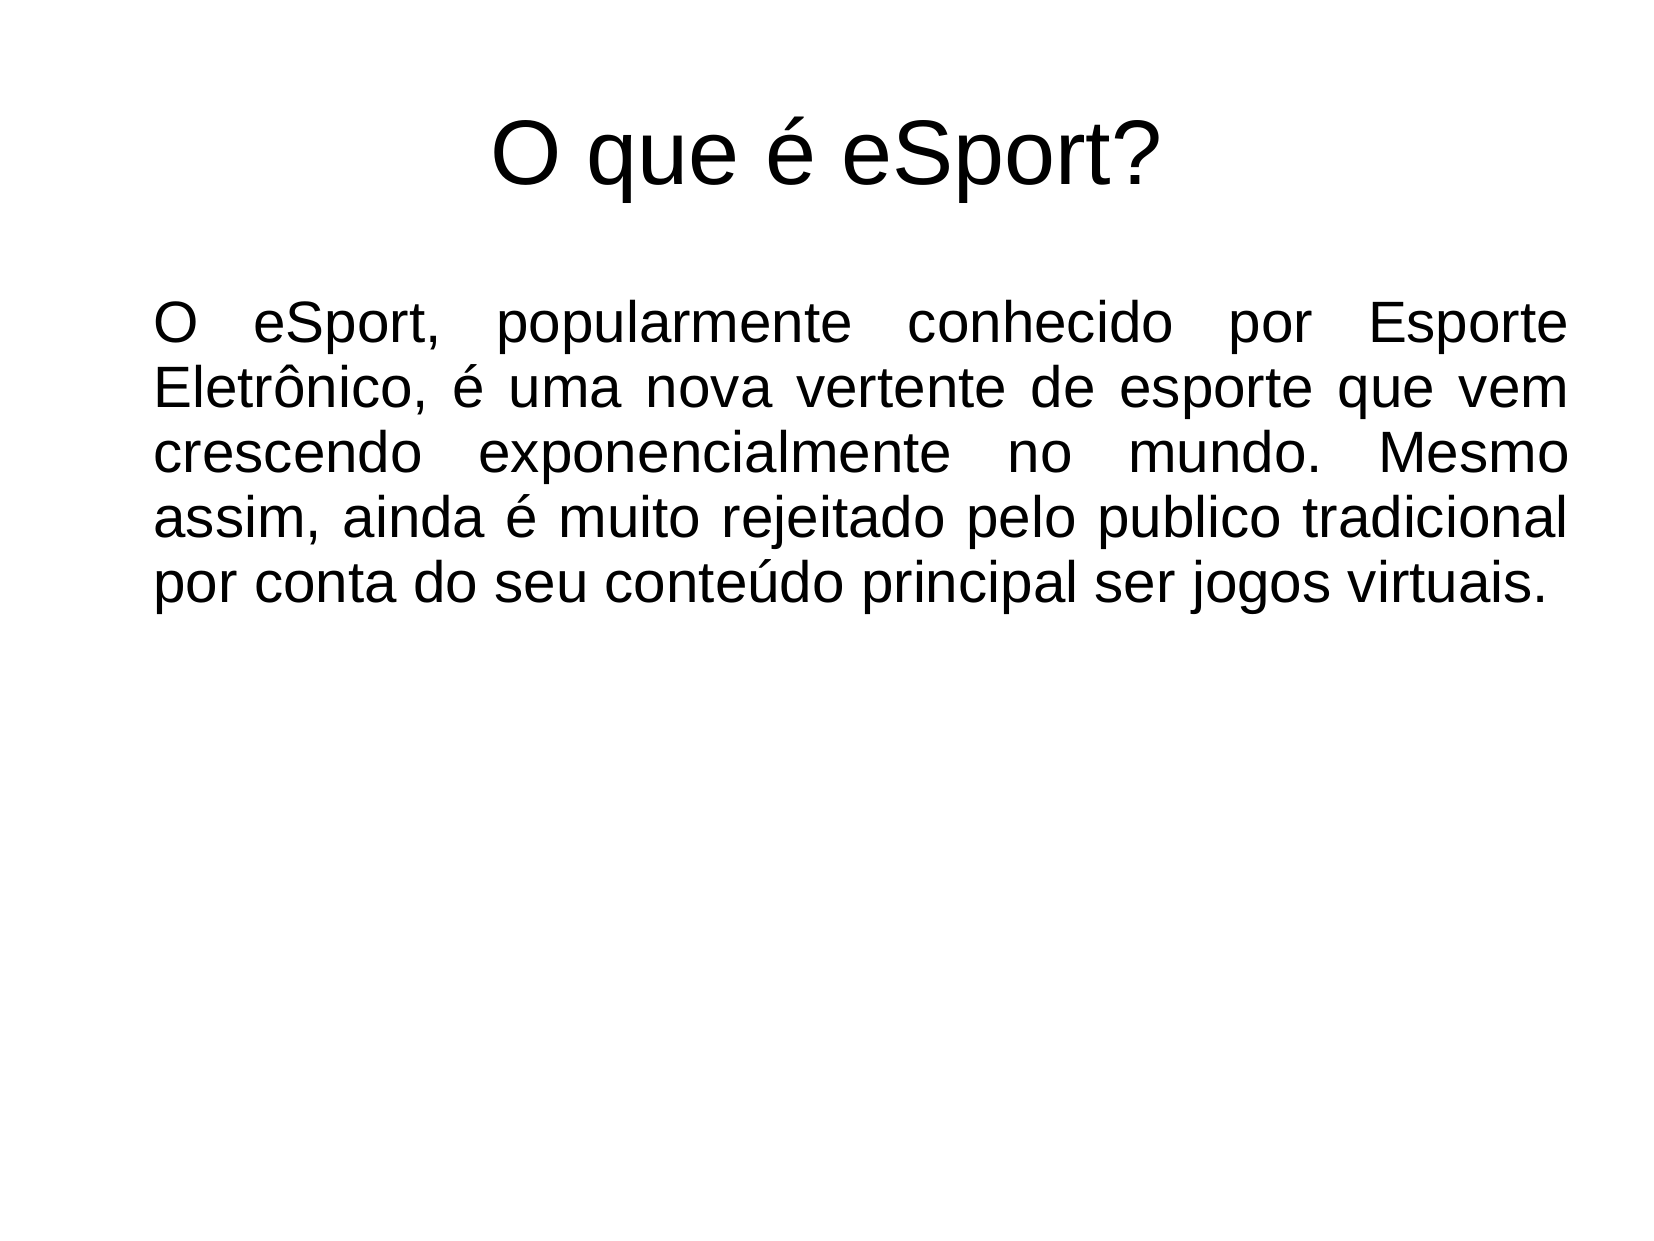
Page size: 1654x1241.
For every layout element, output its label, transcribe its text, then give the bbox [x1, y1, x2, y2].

title O que é eSport? [82, 49, 1571, 257]
list O eSport, popularmente conhecido por Esporte Eletrônico, é uma nova vertente de esporte que vem crescendo exponencialmente no mundo. Mesmo assim, ainda é muito rejeitado pelo publico tradicional por conta do seu conteúdo principal ser jogos virtuais. [82, 290, 1571, 1010]
